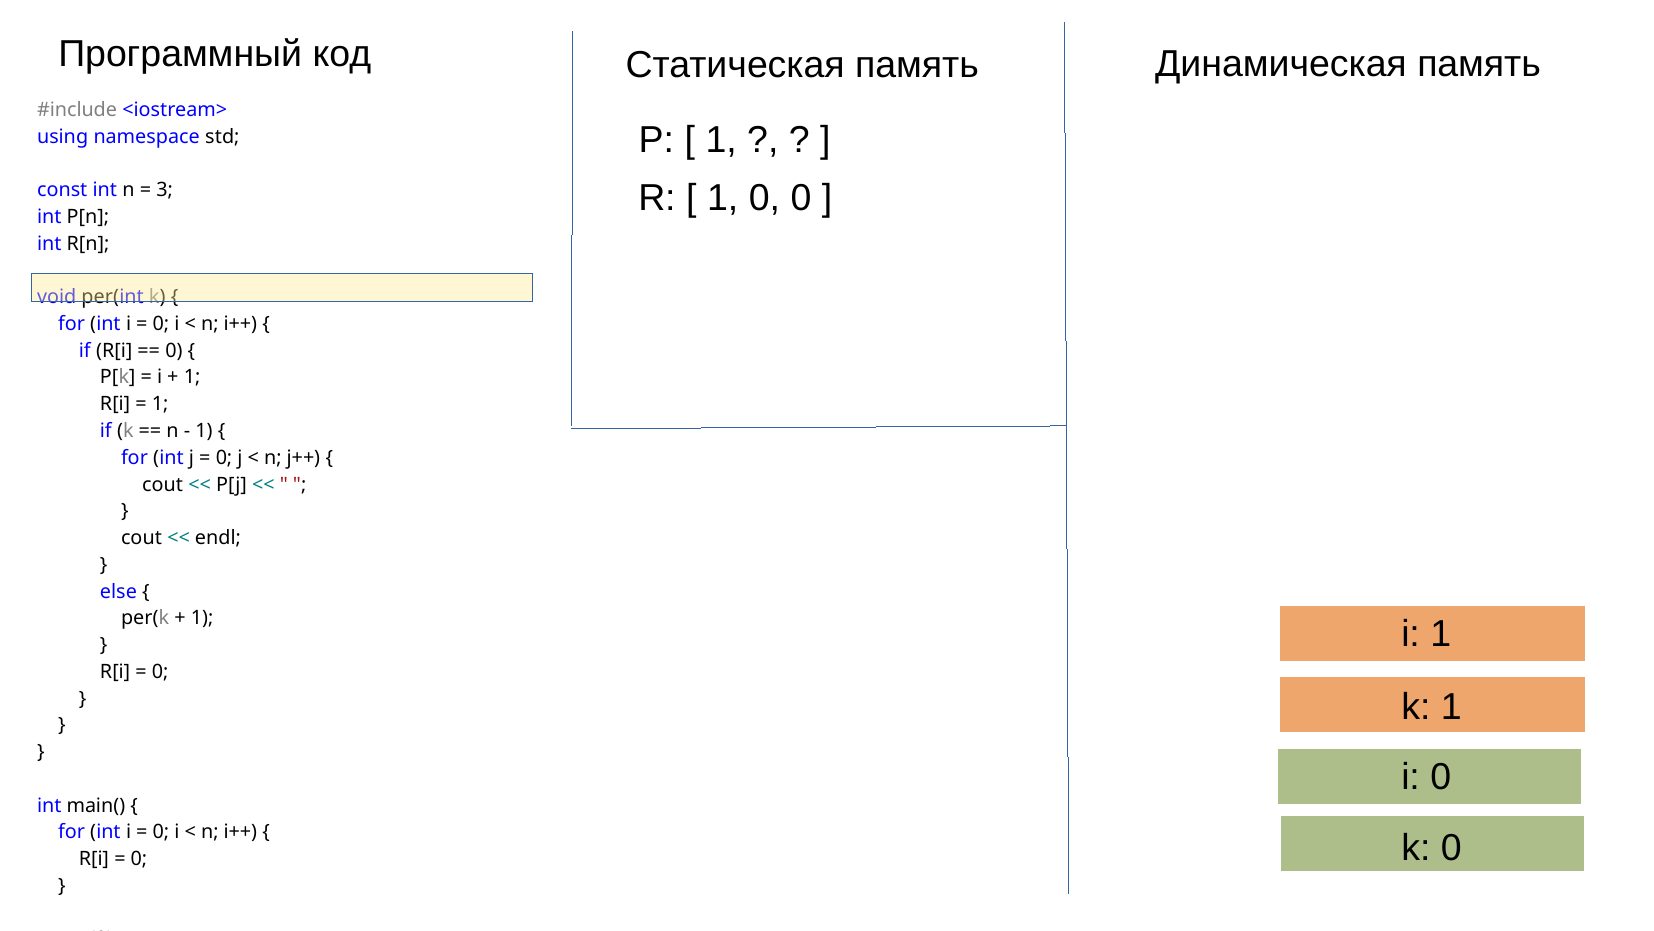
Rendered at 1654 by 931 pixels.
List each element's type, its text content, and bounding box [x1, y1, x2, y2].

text_box #include <iostream> using namespace std; const int n = 3; int P[n]; int R[n]; void per(int k) { for (int i = 0; i < n; i++) { if (R[i] == 0) { P[k] = i + 1; R[i] = 1; if (k == n - 1) { for (int j = 0; j < n; j++) { cout << P[j] << " "; } cout << endl; } else { per(k + 1); } R[i] = 0; } } } int main() { for (int i = 0; i < n; i++) { R[i] = 0; } per(0); return 0; } [22, 88, 570, 907]
text_box [1277, 674, 1587, 734]
text_box [1277, 604, 1587, 664]
text_box [1279, 814, 1587, 874]
text_box [31, 273, 533, 302]
text_box i: 1 [1386, 605, 1467, 662]
text_box i: 0 [1386, 748, 1483, 806]
text_box Статическая память [610, 35, 995, 93]
text_box k: 1 [1386, 678, 1477, 736]
text_box Динамическая память [1140, 34, 1557, 92]
text_box k: 0 [1386, 819, 1483, 876]
text_box R: [ 1, 0, 0 ] [623, 169, 848, 227]
text_box [1276, 746, 1584, 806]
text_box Программный код [43, 25, 387, 83]
text_box P: [ 1, ?, ? ] [623, 111, 846, 168]
